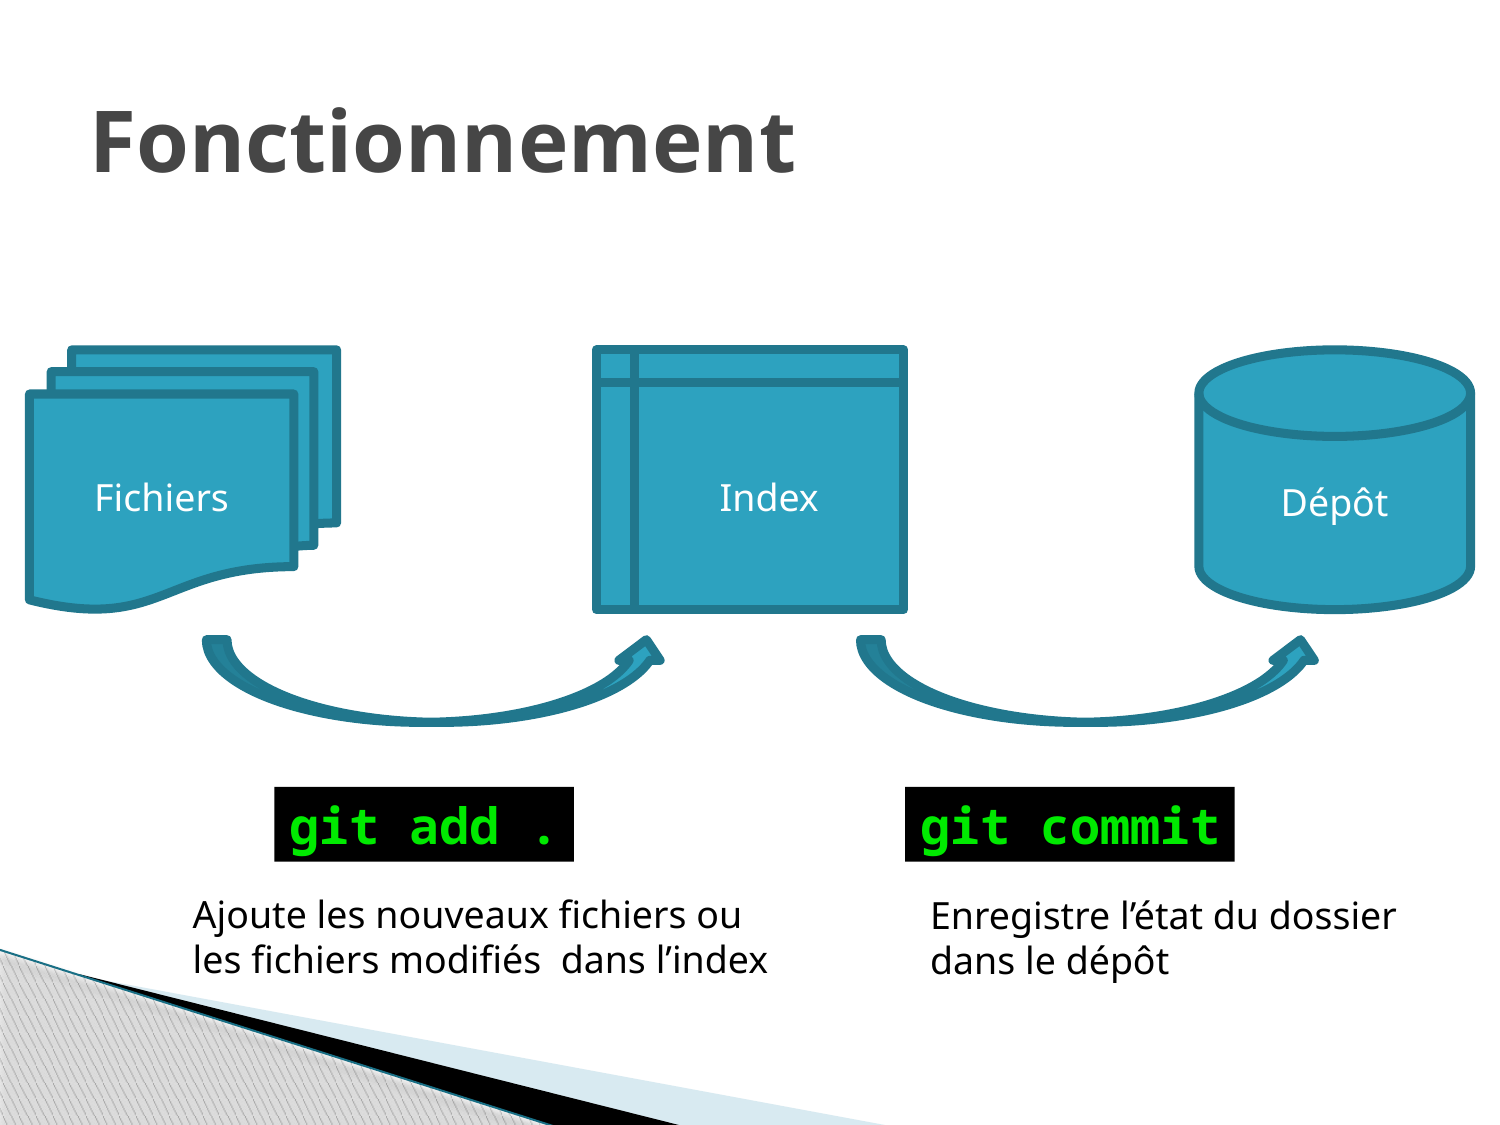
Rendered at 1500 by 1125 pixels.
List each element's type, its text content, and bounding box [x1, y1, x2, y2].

text_box Index [596, 350, 904, 610]
text_box [206, 639, 661, 723]
text_box Ajoute les nouveaux fichiers ou les fichiers modifiés dans l’index [177, 883, 786, 988]
text_box git add . [274, 786, 574, 862]
text_box git commit [905, 786, 1235, 862]
text_box Fichiers [29, 349, 337, 610]
text_box [860, 639, 1315, 723]
title Fonctionnement [75, 45, 1425, 233]
text_box Enregistre l’état du dossier dans le dépôt [915, 885, 1426, 990]
text_box Dépôt [1198, 349, 1471, 610]
